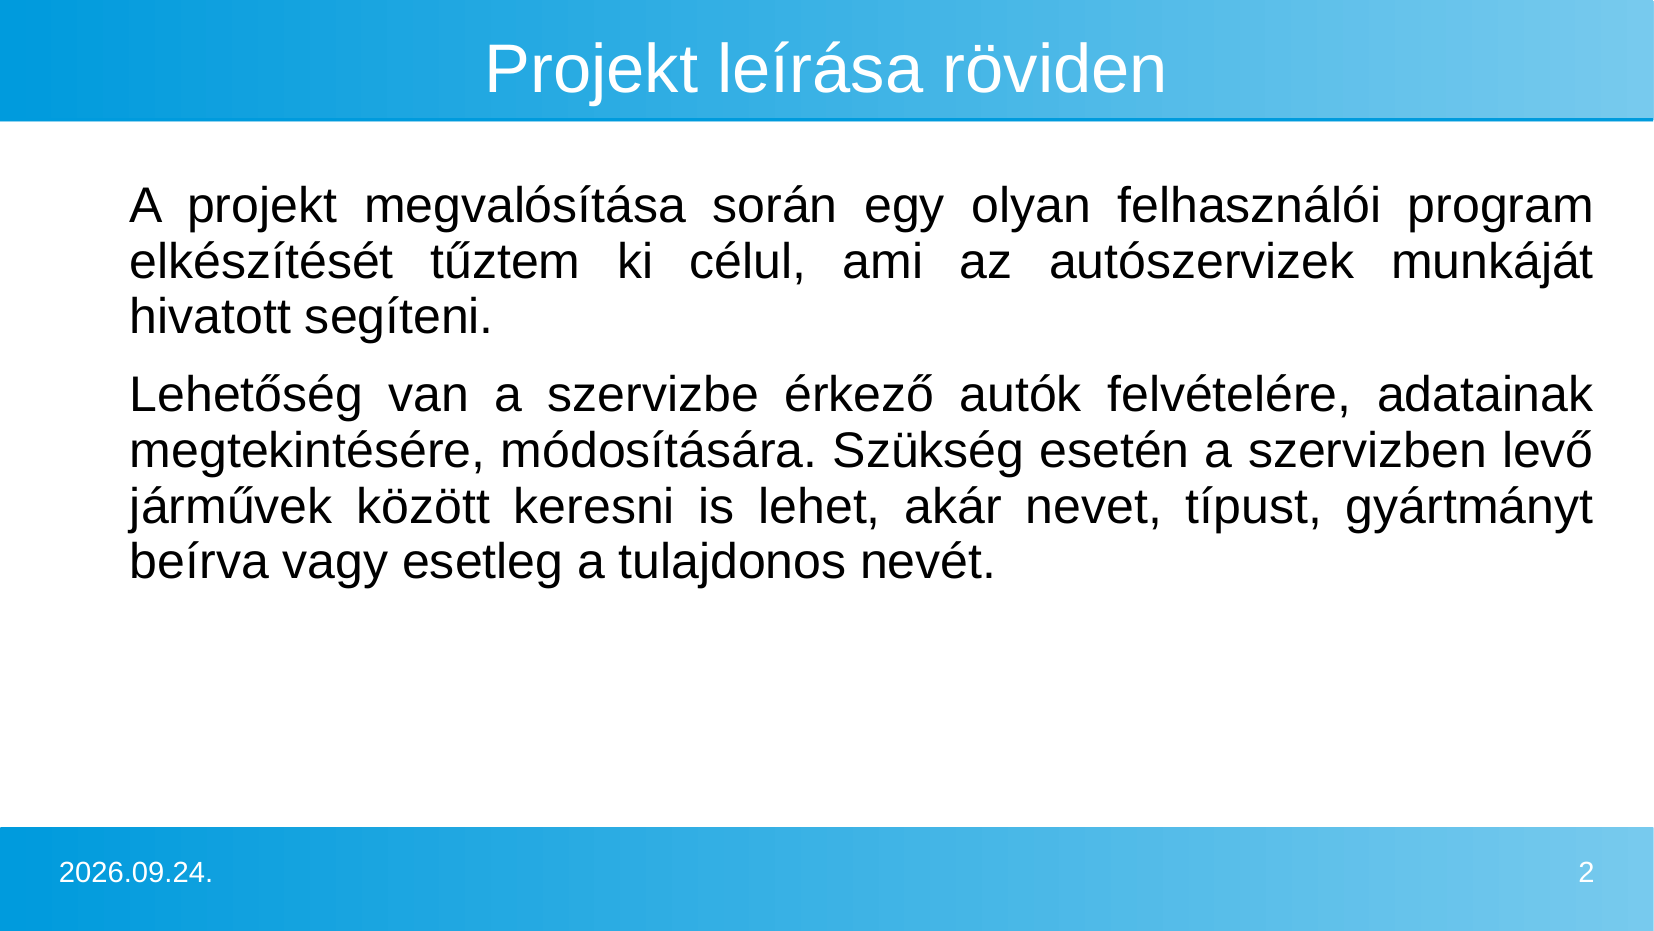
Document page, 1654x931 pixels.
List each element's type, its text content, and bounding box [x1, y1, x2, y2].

list A projekt megvalósítása során egy olyan felhasználói program elkészítését tűztem ki célul, ami az autószervizek munkáját hivatott segíteni. Lehetőség van a szervizbe érkező autók felvételére, adatainak megtekintésére, módosítására. Szükség esetén a szervizben levő járművek között keresni is lehet, akár nevet, típust, gyártmányt beírva vagy esetleg a tulajdonos nevét. [59, 177, 1595, 768]
title Projekt leírása röviden [59, 29, 1595, 108]
